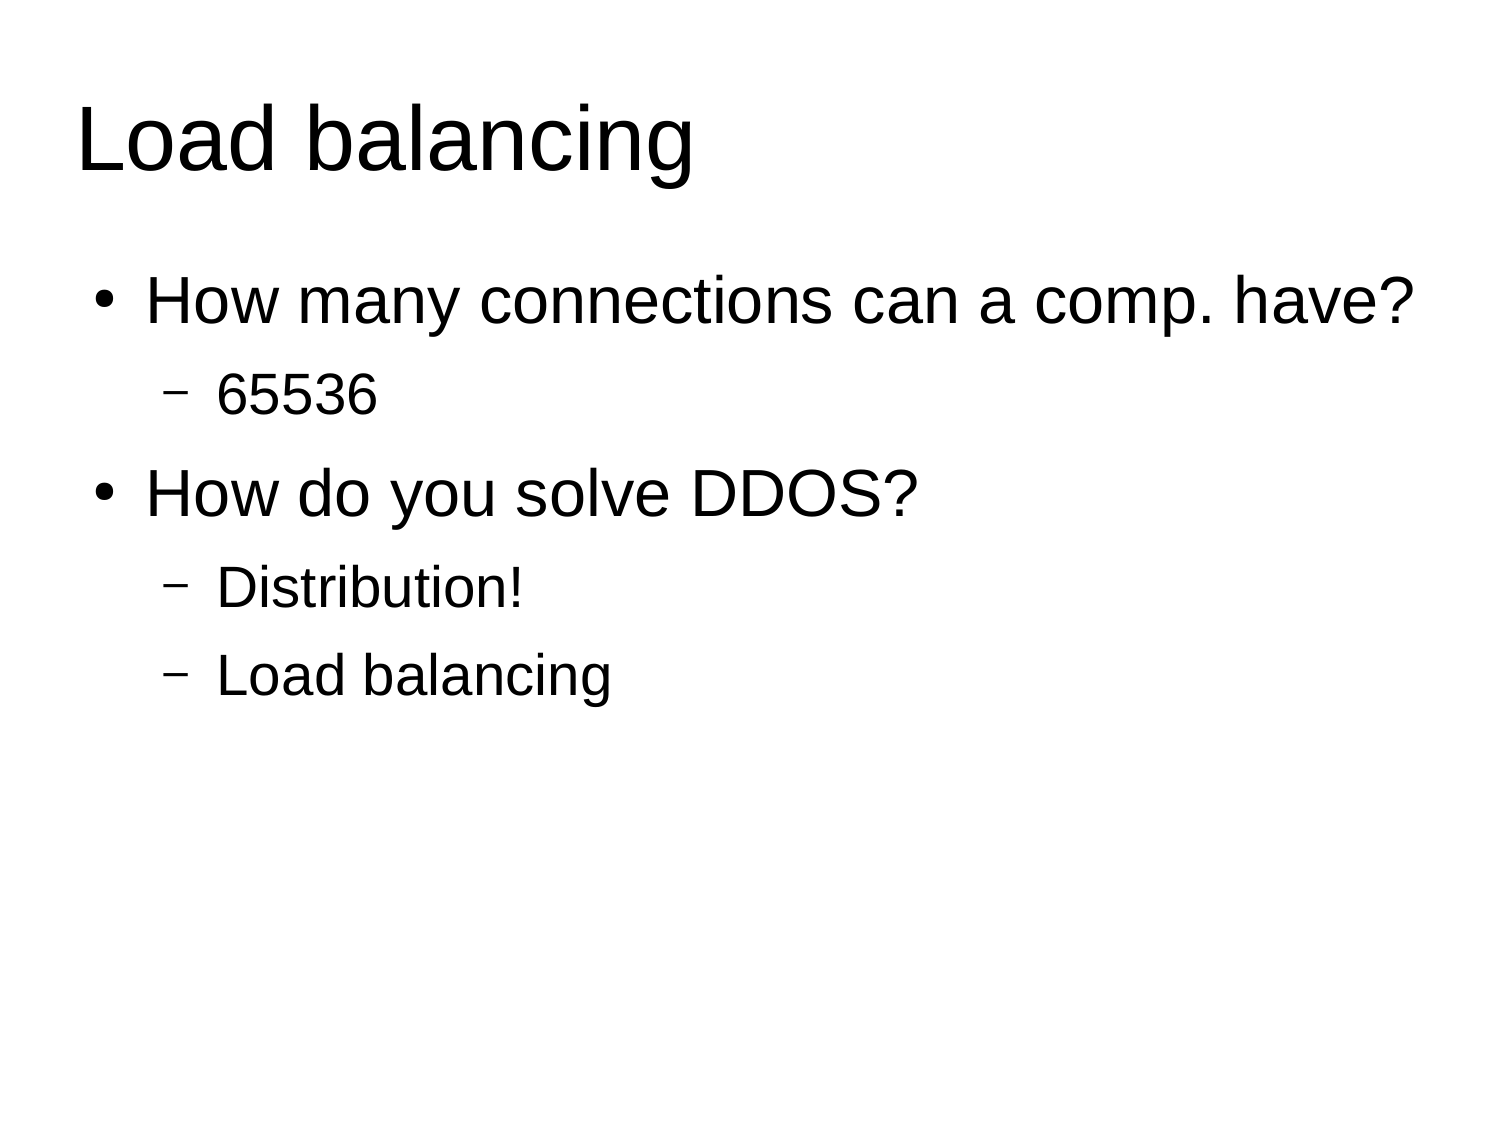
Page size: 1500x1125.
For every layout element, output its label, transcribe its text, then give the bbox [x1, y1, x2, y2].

title Load balancing [75, 44, 1425, 233]
list How many connections can a comp. have? 65536 How do you solve DDOS? Distribution! Load balancing [75, 263, 1425, 916]
